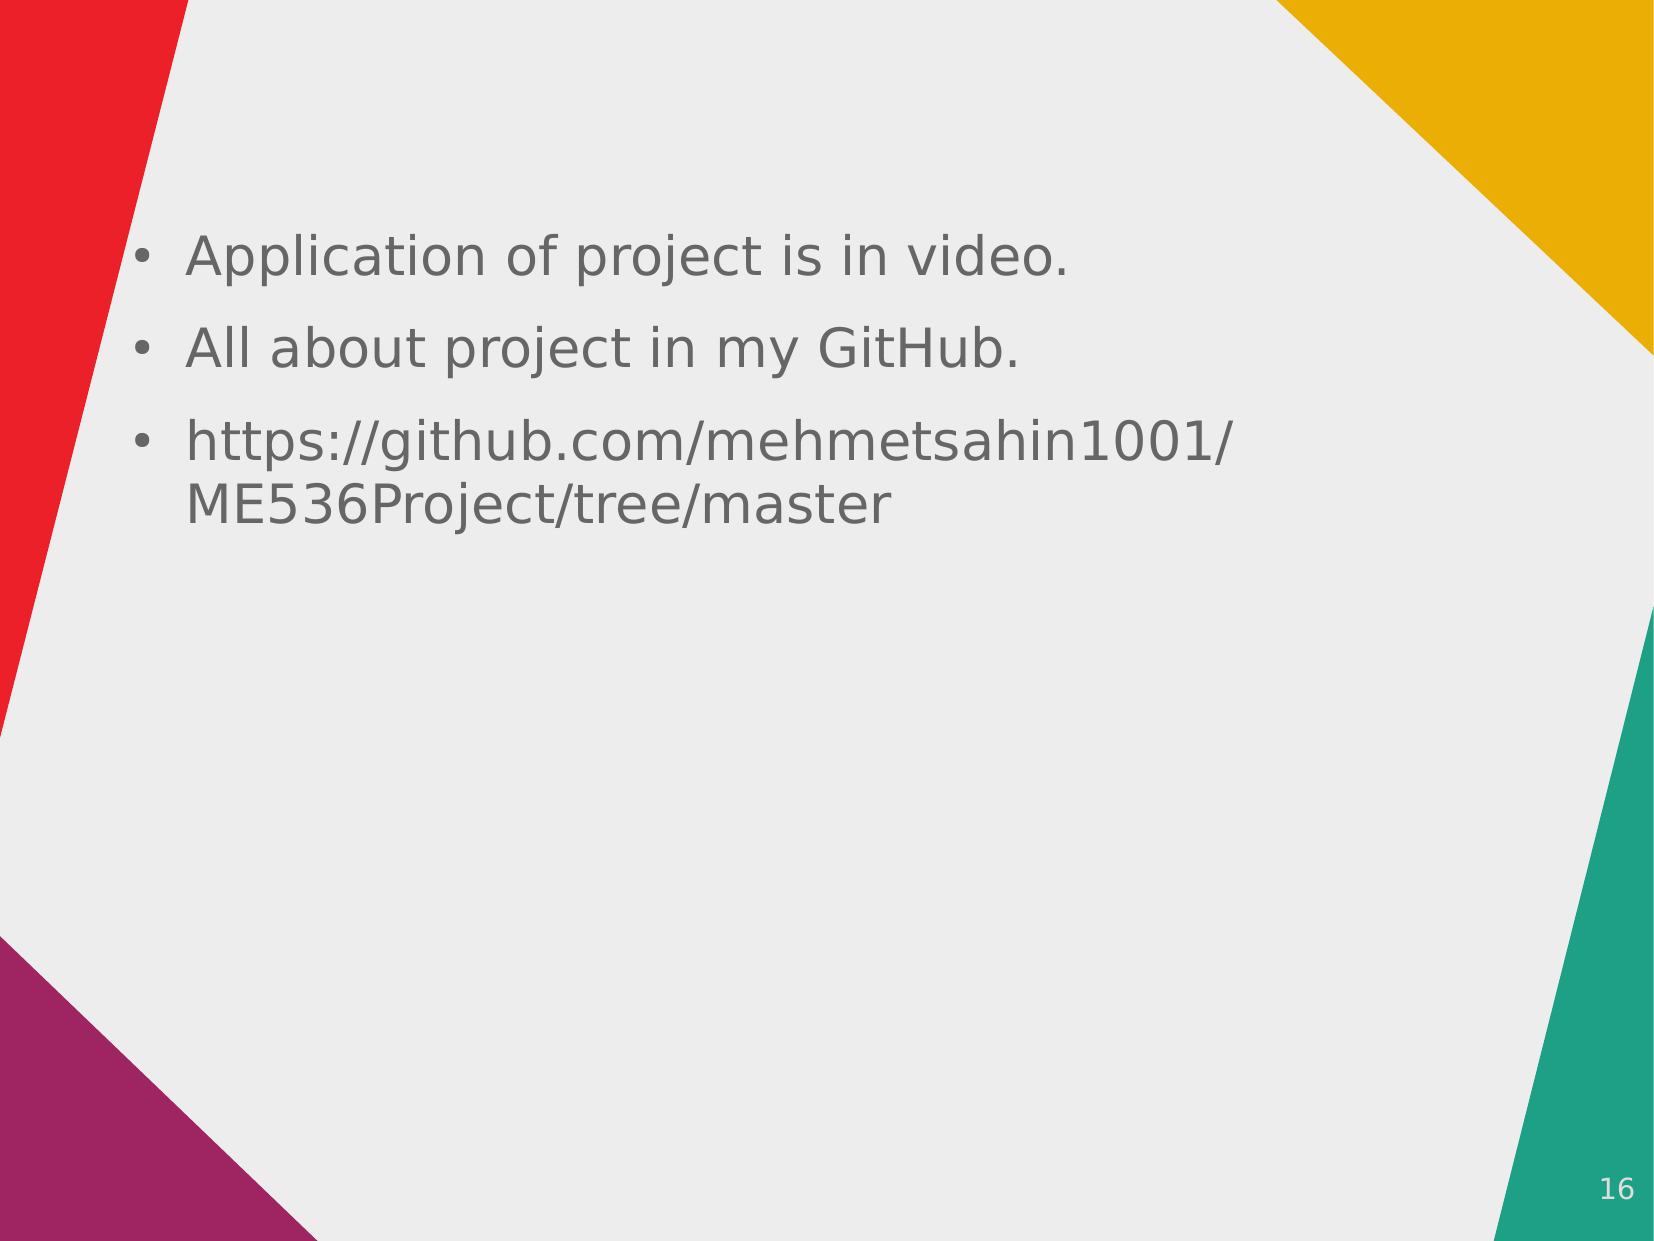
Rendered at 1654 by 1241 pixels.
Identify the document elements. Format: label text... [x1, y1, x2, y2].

list Application of project is in video. All about project in my GitHub. https://github.com/mehmetsahin1001/ME536Project/tree/master [114, 225, 1539, 1033]
